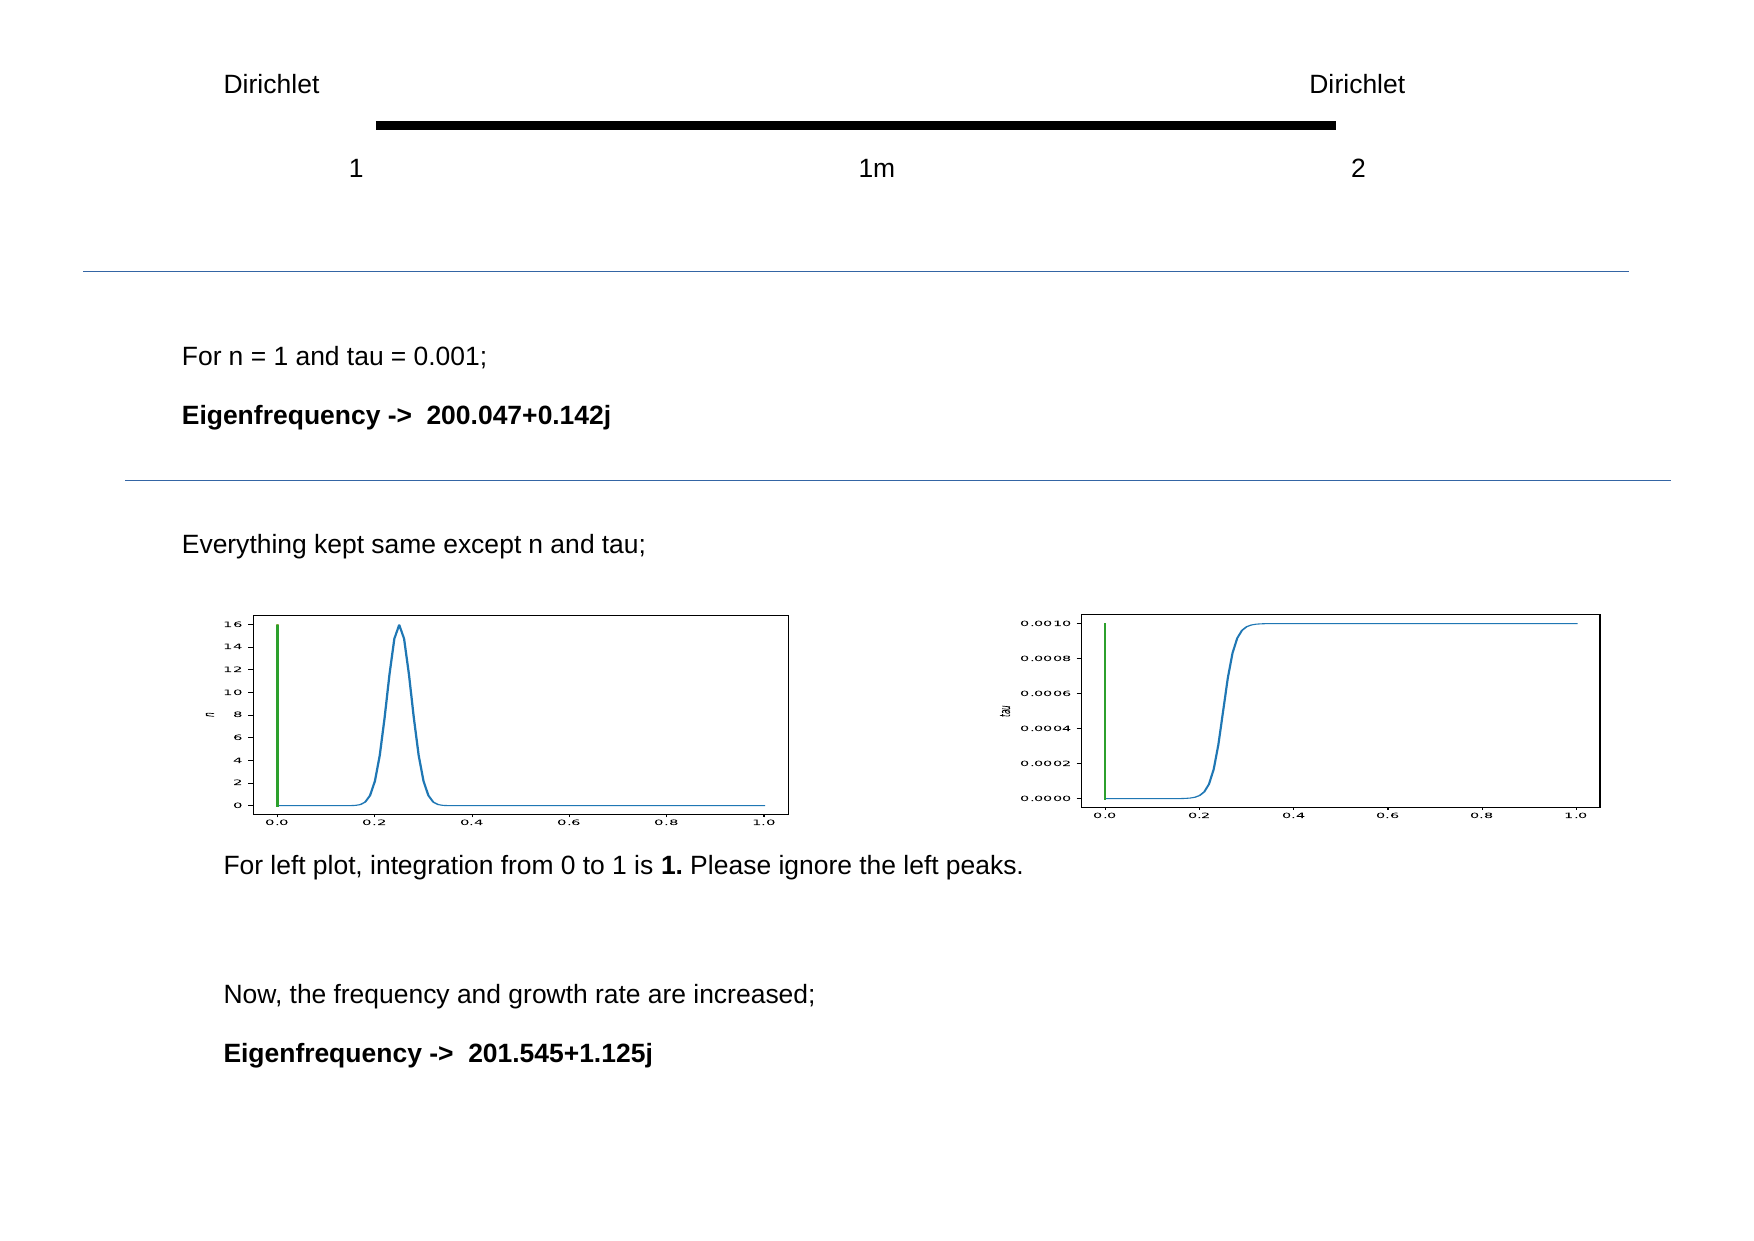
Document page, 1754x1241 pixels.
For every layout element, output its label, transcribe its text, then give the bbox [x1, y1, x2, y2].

text_box Everything kept same except n and tau; [167, 521, 1212, 567]
text_box For n = 1 and tau = 0.001; Eigenfrequency -> 200.047+0.142j [167, 334, 1128, 438]
text_box 1 [334, 146, 460, 191]
text_box Dirichlet [1294, 62, 1546, 107]
picture [167, 584, 858, 844]
text_box Now, the frequency and growth rate are increased; Eigenfrequency -> 201.545+1.125j [208, 972, 1671, 1076]
text_box 1m [626, 146, 1128, 191]
picture [998, 584, 1668, 836]
text_box 2 [1336, 146, 1420, 191]
text_box Dirichlet [208, 62, 460, 107]
text_box For left plot, integration from 0 to 1 is 1. Please ignore the left peaks. [208, 843, 1587, 973]
